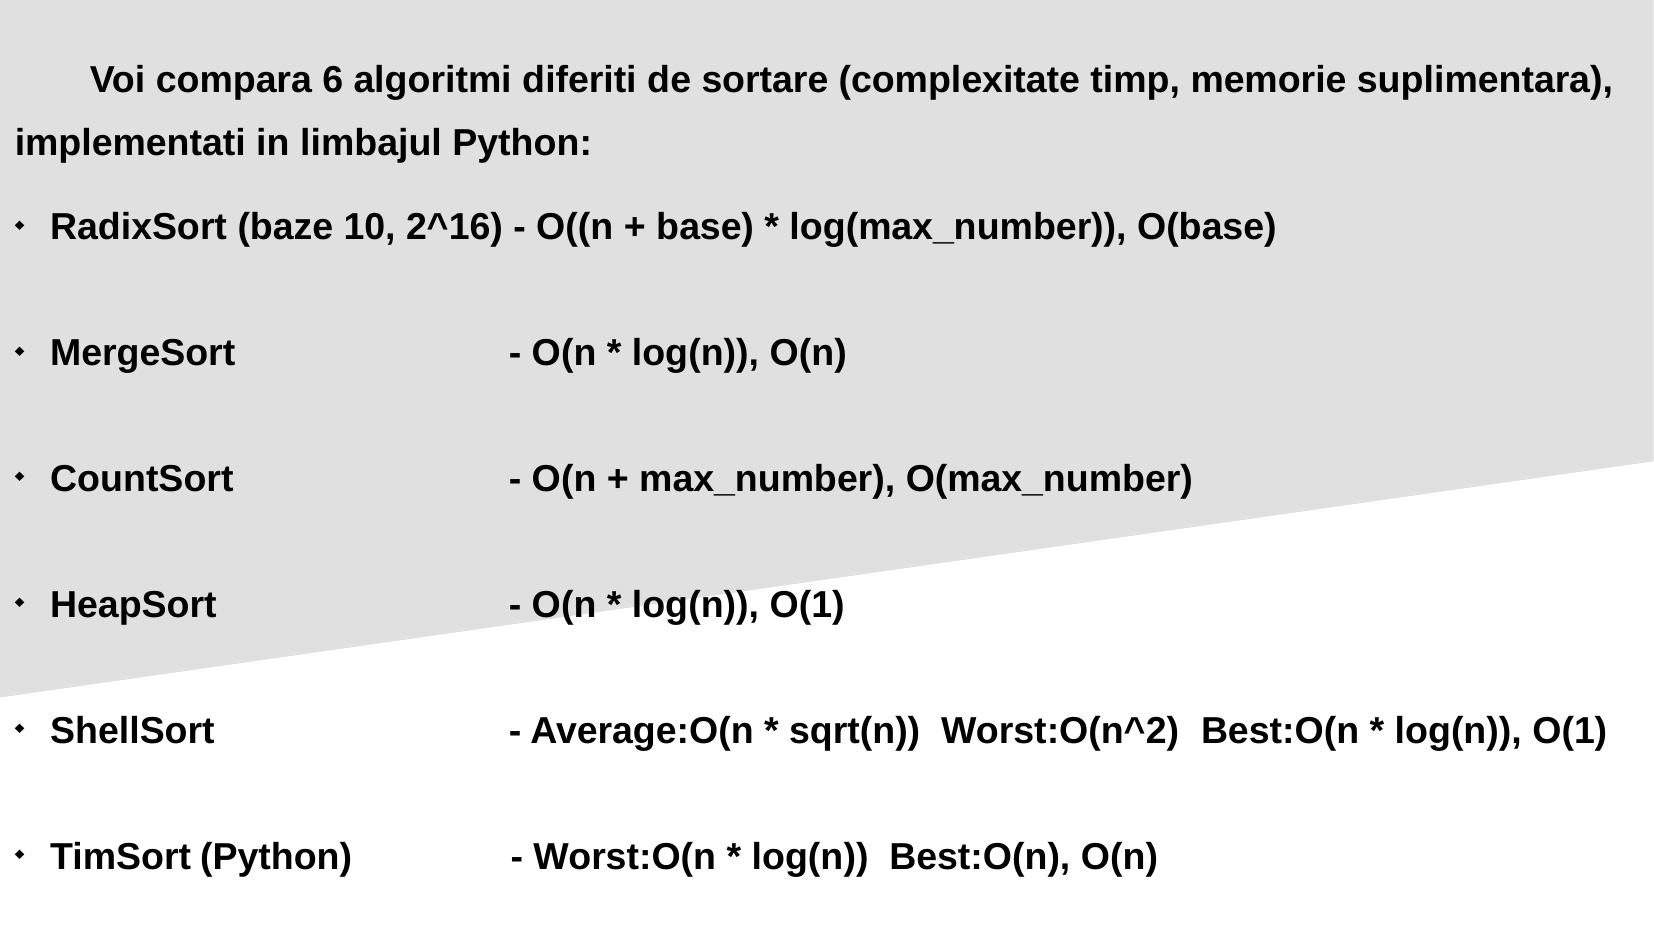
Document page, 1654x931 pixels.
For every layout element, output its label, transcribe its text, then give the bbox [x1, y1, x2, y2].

text_box Voi compara 6 algoritmi diferiti de sortare (complexitate timp, memorie suplimentara), implementati in limbajul Python: RadixSort (baze 10, 2^16) - O((n + base) * log(max_number)), O(base) MergeSort - O(n * log(n)), O(n) CountSort - O(n + max_number), O(max_number) HeapSort - O(n * log(n)), O(1) ShellSort - Average:O(n * sqrt(n)) Worst:O(n^2) Best:O(n * log(n)), O(1) TimSort (Python) - Worst:O(n * log(n)) Best:O(n), O(n) [0, 30, 1654, 927]
